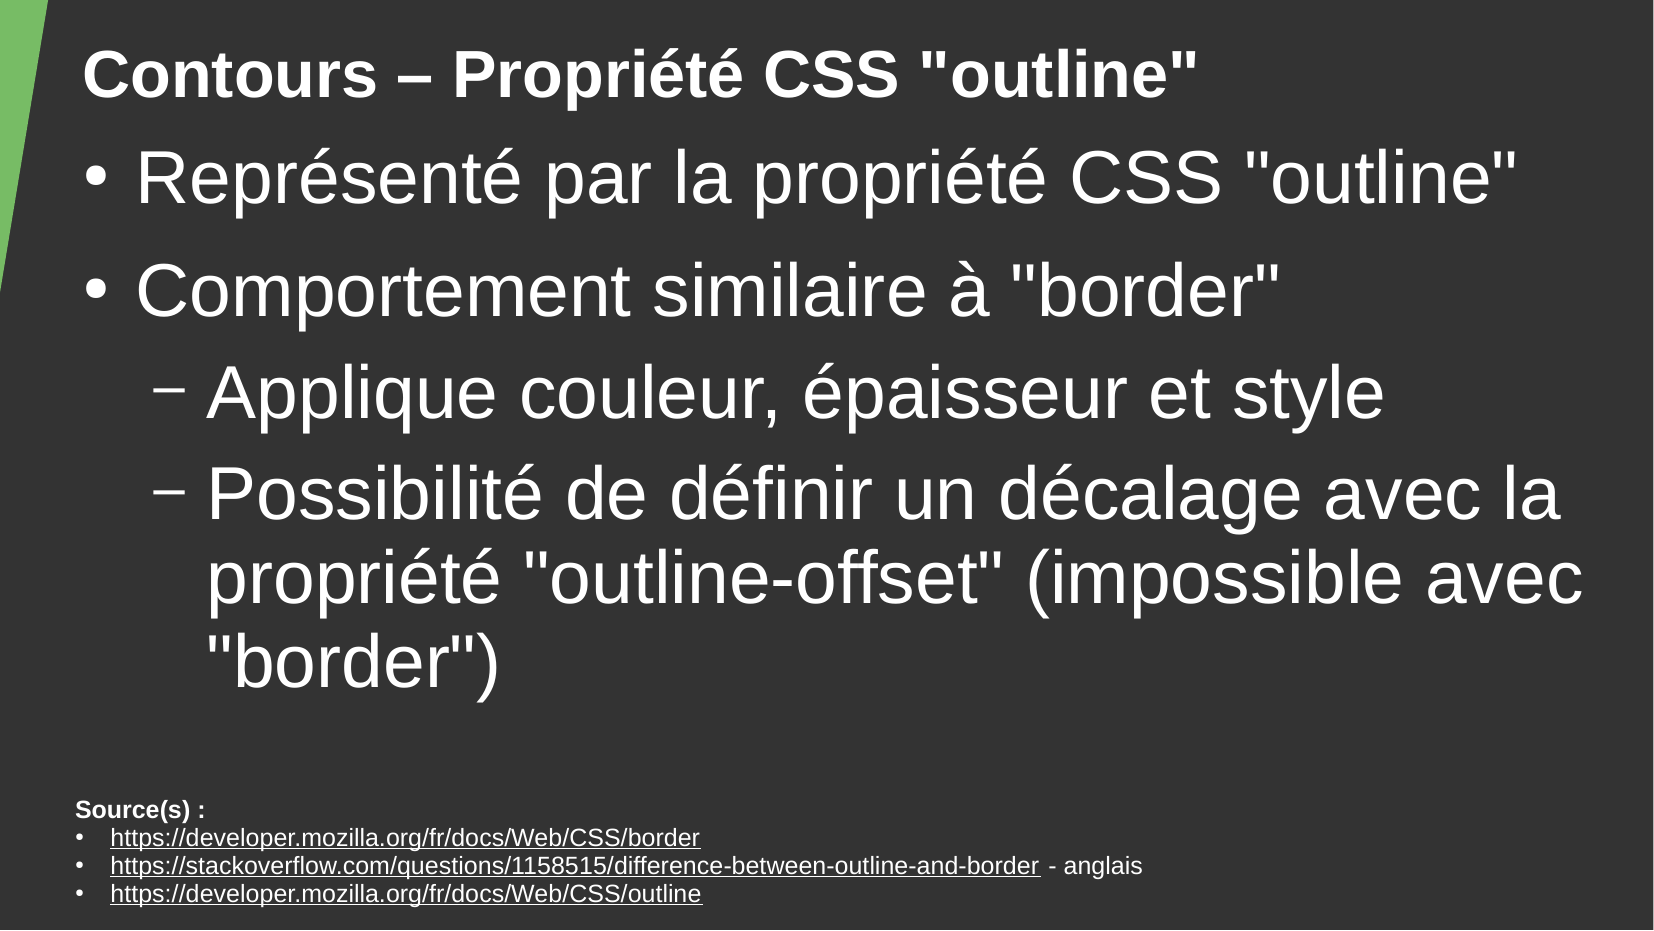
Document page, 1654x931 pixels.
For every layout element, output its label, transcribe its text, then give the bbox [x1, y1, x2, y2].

title Contours – Propriété CSS "outline" [82, 37, 1394, 112]
list Représenté par la propriété CSS "outline" Comportement similaire à "border" Applique couleur, épaisseur et style Possibilité de définir un décalage avec la propriété "outline-offset" (impossible avec "border") [64, 135, 1604, 736]
text_box [0, 0, 49, 293]
text_box Source(s) : https://developer.mozilla.org/fr/docs/Web/CSS/border https://stackoverflow.com/questions/1158515/difference-between-outline-and-border - anglais https://developer.mozilla.org/fr/docs/Web/CSS/outline [60, 788, 1546, 931]
